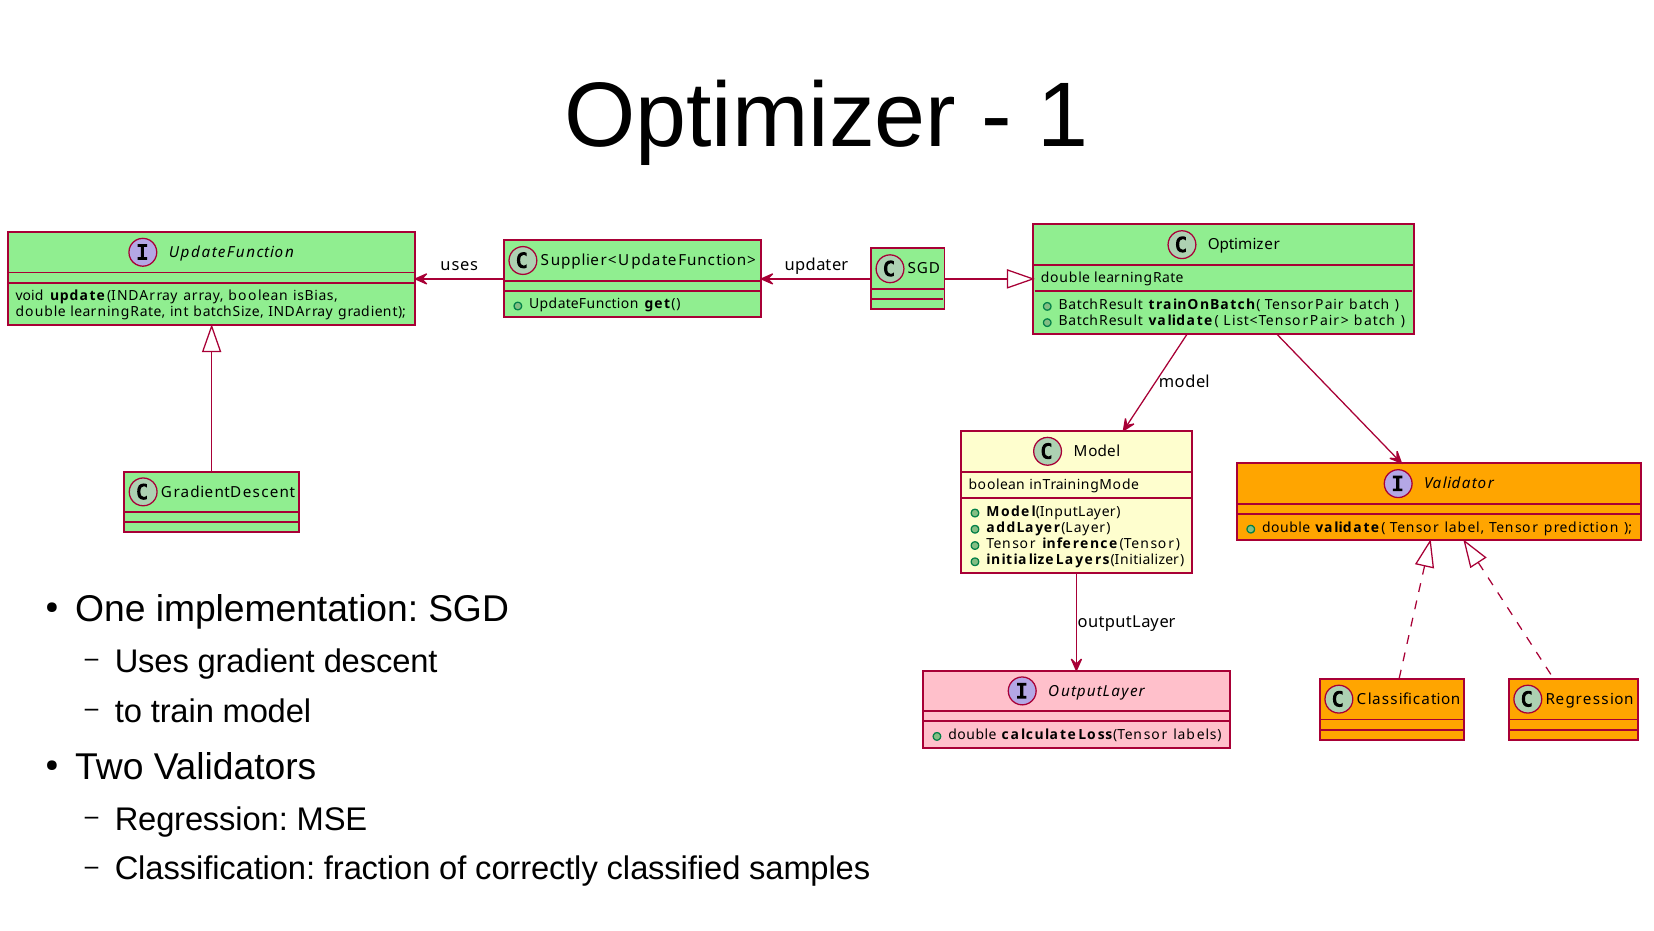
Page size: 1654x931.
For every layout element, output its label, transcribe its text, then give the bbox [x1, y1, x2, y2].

list One implementation: SGD Uses gradient descent to train model Two Validators Regression: MSE Classification: fraction of correctly classified samples [35, 759, 1093, 888]
picture [0, 213, 1654, 759]
title Optimizer - 1 [82, 37, 1571, 193]
